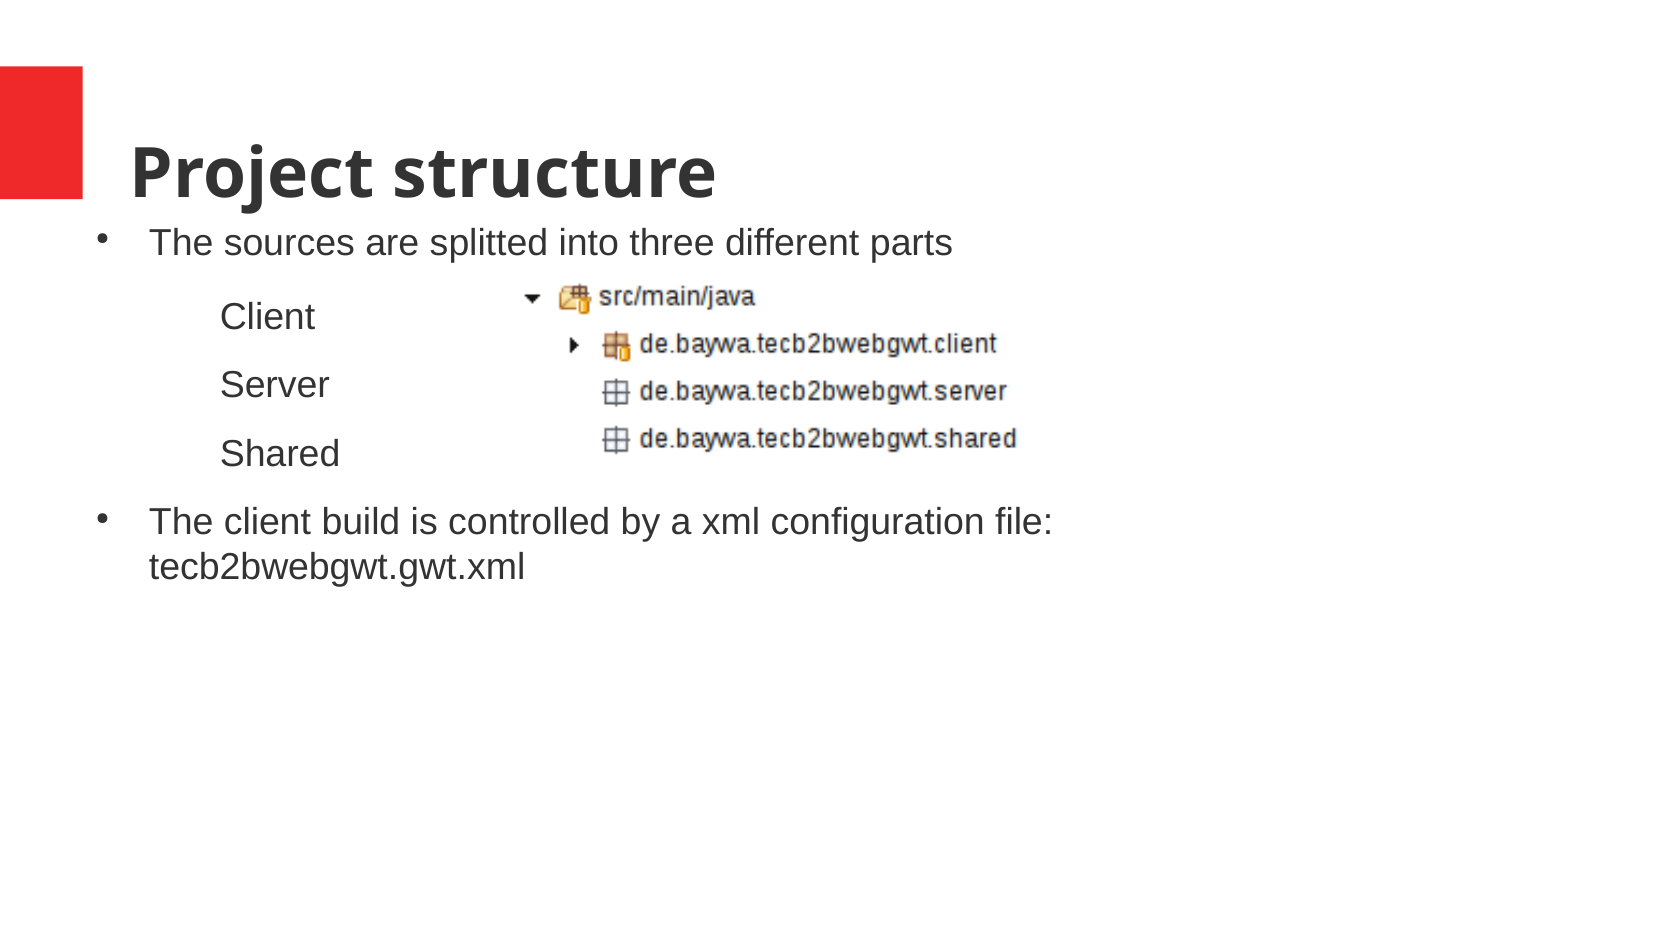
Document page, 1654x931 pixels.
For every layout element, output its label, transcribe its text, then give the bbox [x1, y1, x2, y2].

title Project structure [129, 39, 1536, 217]
picture [519, 280, 1022, 461]
list The sources are splitted into three different parts Client Server Shared The client build is controlled by a xml configuration file: tecb2bwebgwt.gwt.xml [78, 217, 1567, 721]
